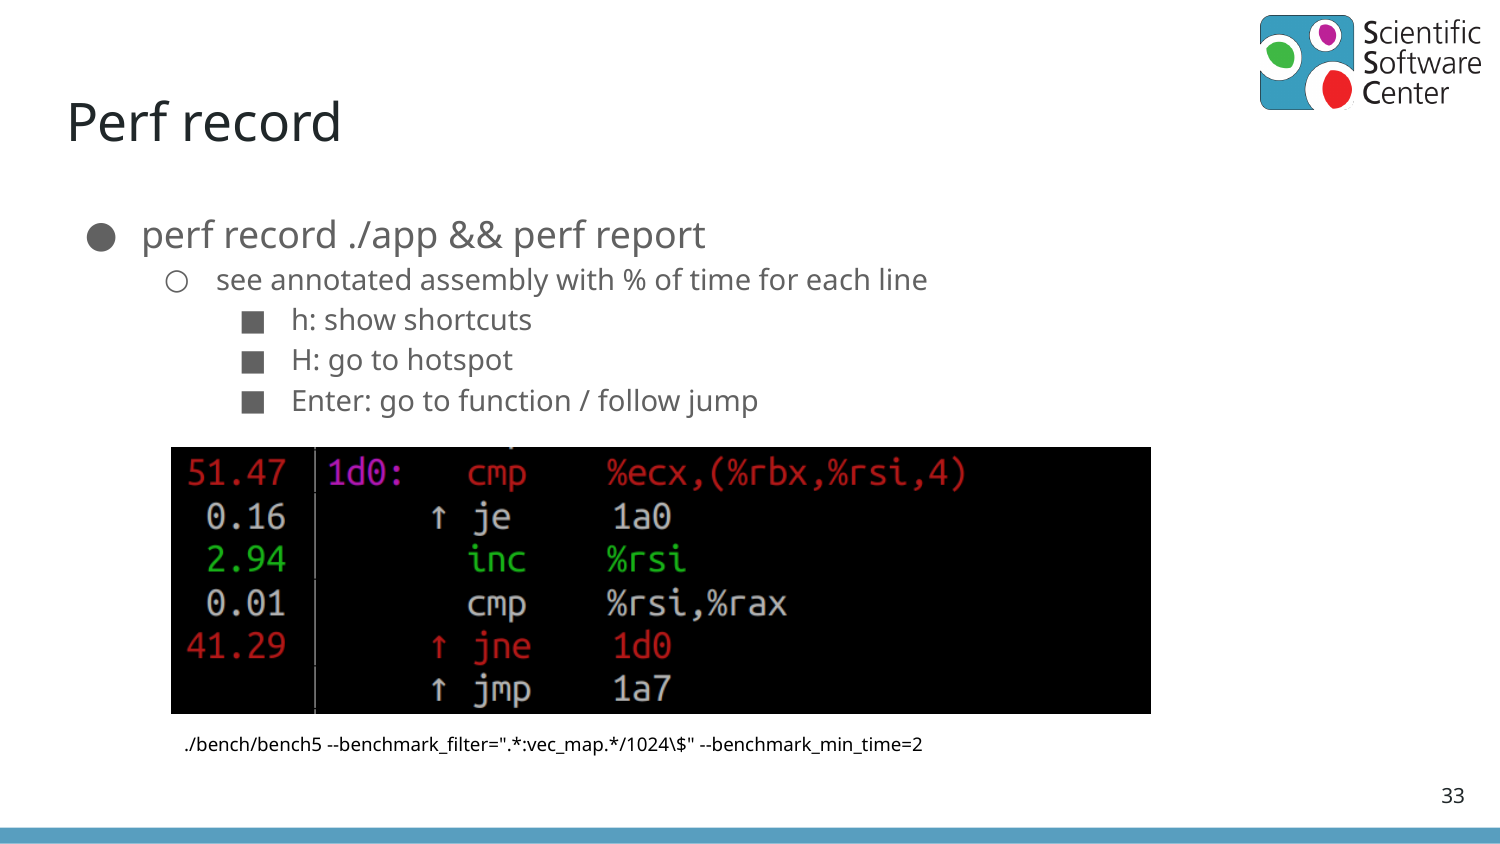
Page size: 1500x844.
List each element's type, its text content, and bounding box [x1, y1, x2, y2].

picture [1260, 15, 1481, 110]
slide_number <number> [1389, 764, 1480, 830]
picture [171, 447, 1151, 714]
text_box ./bench/bench5 --benchmark_filter=".*:vec_map.*/1024\$" --benchmark_min_time=2 [169, 717, 1149, 771]
list perf record ./app && perf report see annotated assembly with % of time for each line h: show shortcuts H: go to hotspot Enter: go to function / follow jump [51, 189, 1449, 750]
title Perf record [51, 72, 1449, 167]
